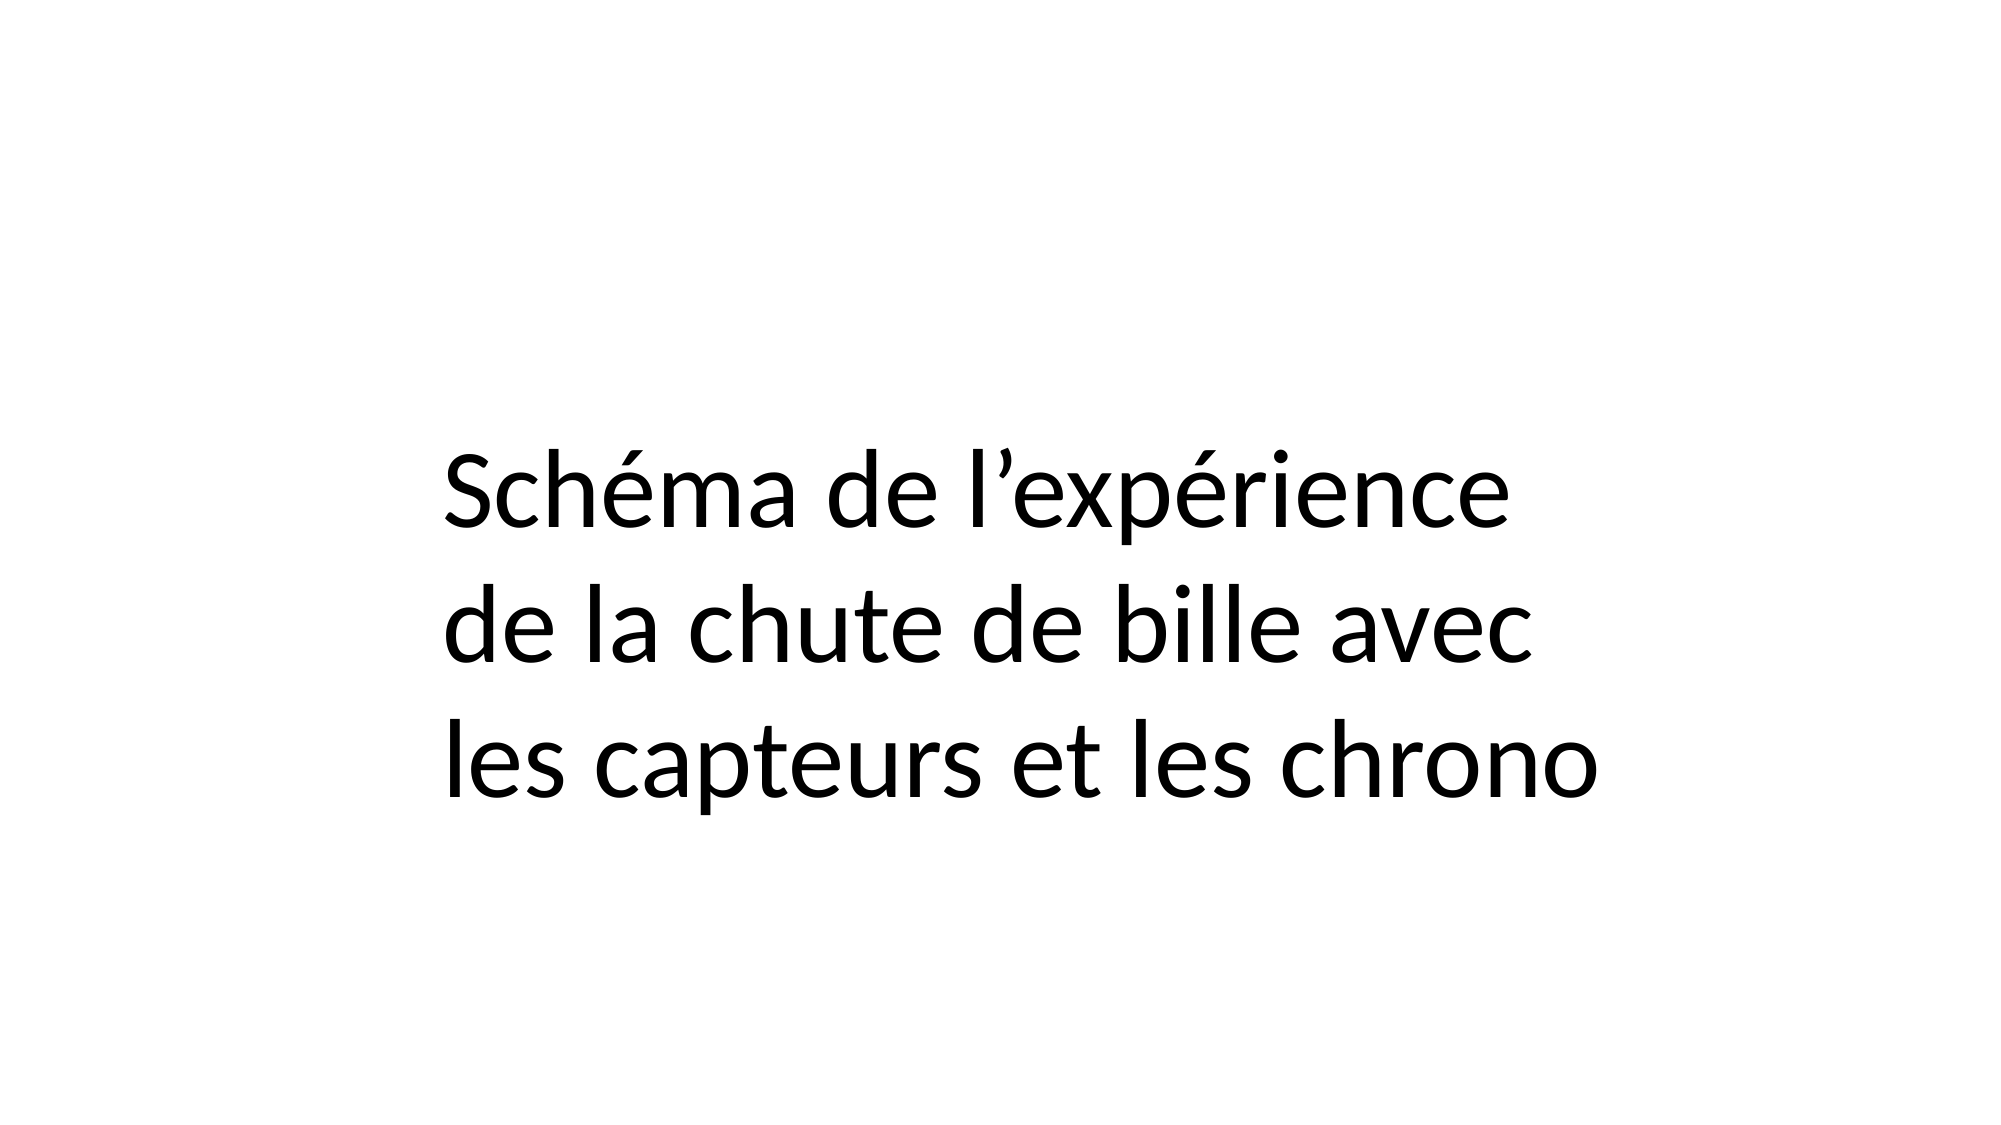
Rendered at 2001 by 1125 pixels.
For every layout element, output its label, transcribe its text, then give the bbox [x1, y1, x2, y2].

text_box Schéma de l’expérience de la chute de bille avec les capteurs et les chrono [427, 407, 1659, 828]
